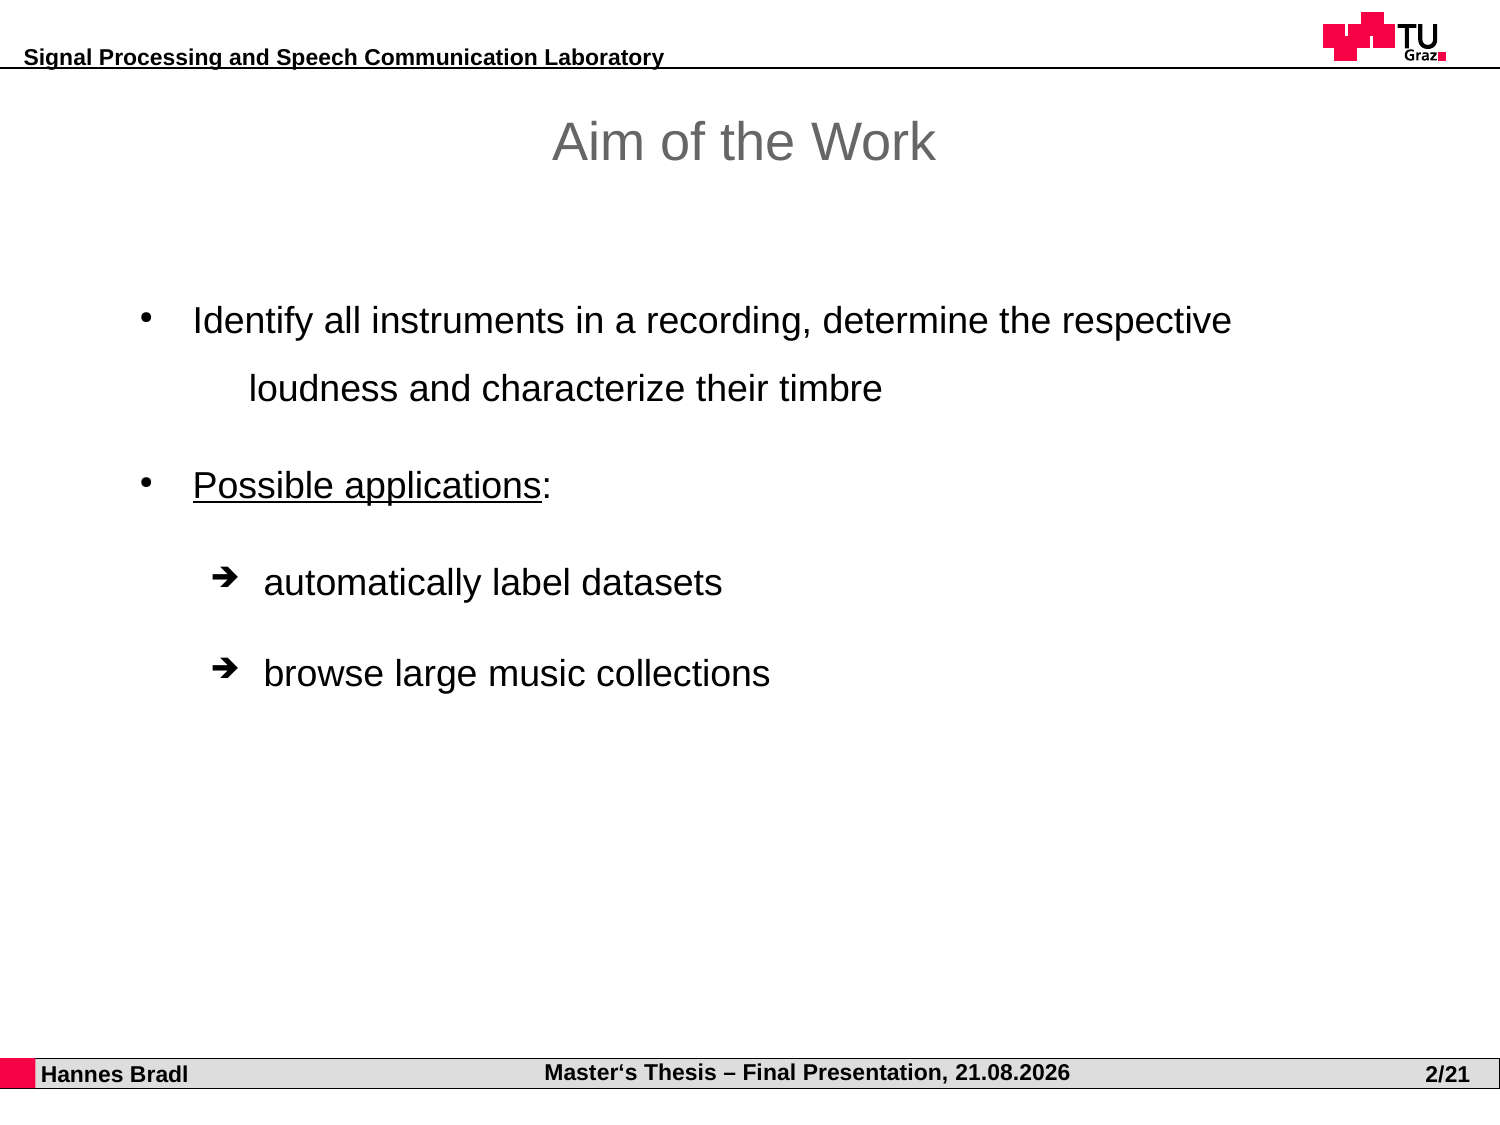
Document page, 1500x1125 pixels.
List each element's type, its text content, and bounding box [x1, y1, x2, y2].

list Aim of the Work [107, 106, 1382, 201]
list Identify all instruments in a recording, determine the respective loudness and characterize their timbre Possible applications: automatically label datasets browse large music collections [107, 266, 1382, 787]
